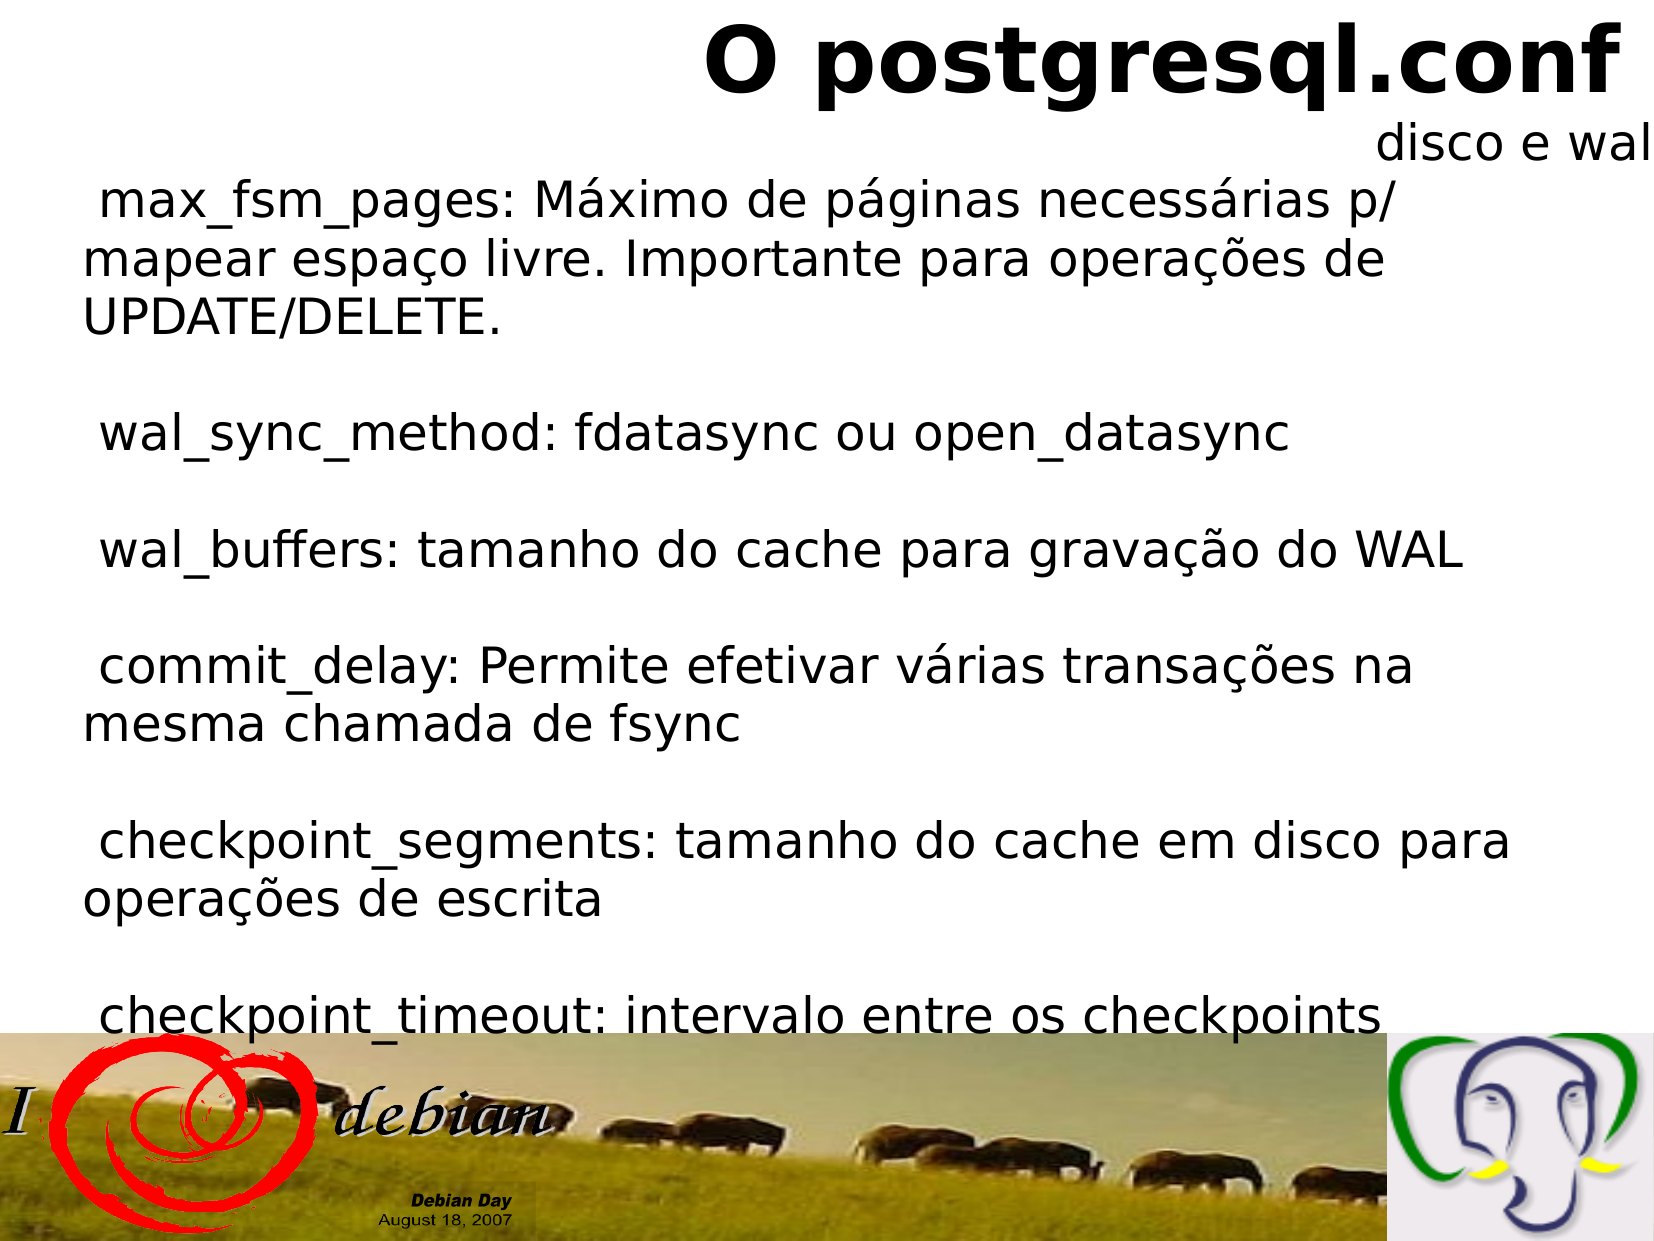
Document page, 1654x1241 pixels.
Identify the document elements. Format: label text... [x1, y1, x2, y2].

picture [0, 1033, 1654, 1241]
subtitle max_fsm_pages: Máximo de páginas necessárias p/ mapear espaço livre. Importante para operações de UPDATE/DELETE. wal_sync_method: fdatasync ou open_datasync wal_buffers: tamanho do cache para gravação do WAL commit_delay: Permite efetivar várias transações na mesma chamada de fsync checkpoint_segments: tamanho do cache em disco para operações de escrita checkpoint_timeout: intervalo entre os checkpoints [82, 171, 1571, 1045]
title O postgresql.conf disco e wal [88, 7, 1654, 173]
